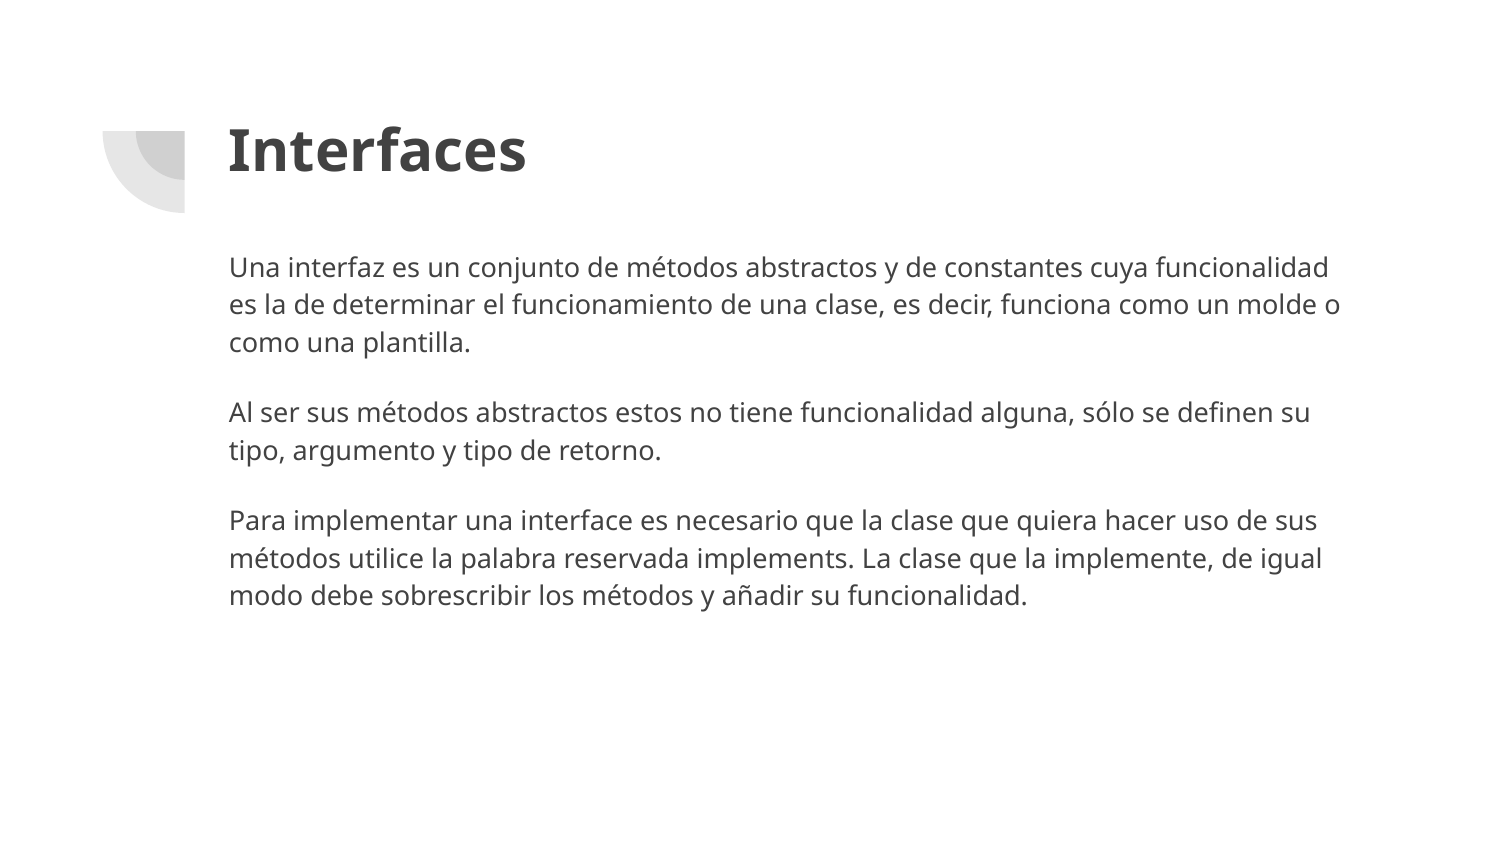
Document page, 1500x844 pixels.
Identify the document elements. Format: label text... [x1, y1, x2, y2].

list Una interfaz es un conjunto de métodos abstractos y de constantes cuya funcionalidad es la de determinar el funcionamiento de una clase, es decir, funciona como un molde o como una plantilla. Al ser sus métodos abstractos estos no tiene funcionalidad alguna, sólo se definen su tipo, argumento y tipo de retorno. Para implementar una interface es necesario que la clase que quiera hacer uso de sus métodos utilice la palabra reservada implements. La clase que la implemente, de igual modo debe sobrescribir los métodos y añadir su funcionalidad. [213, 230, 1368, 648]
title Interfaces [213, 98, 1368, 230]
